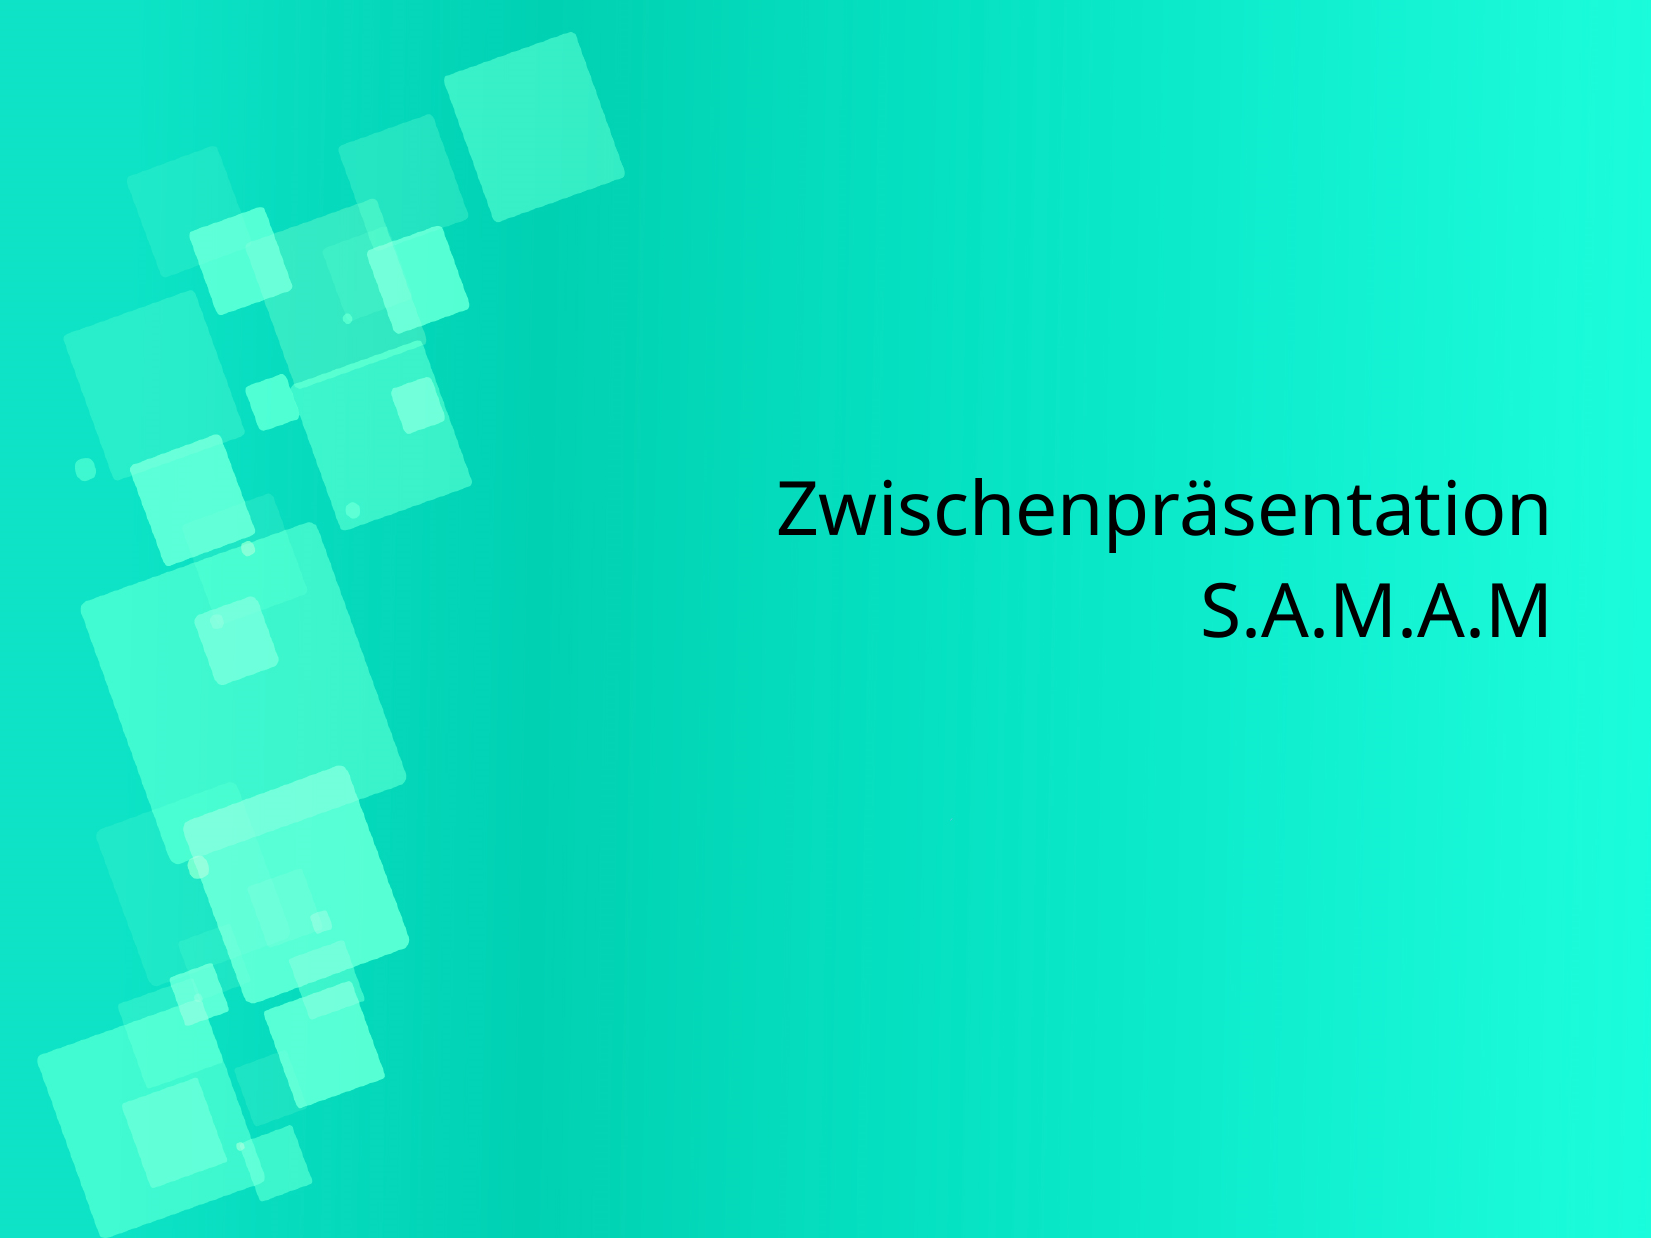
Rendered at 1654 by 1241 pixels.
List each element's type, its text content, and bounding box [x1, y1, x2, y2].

picture [0, 0, 1651, 1238]
title Zwischenpräsentation S.A.M.A.M [627, 463, 1554, 652]
